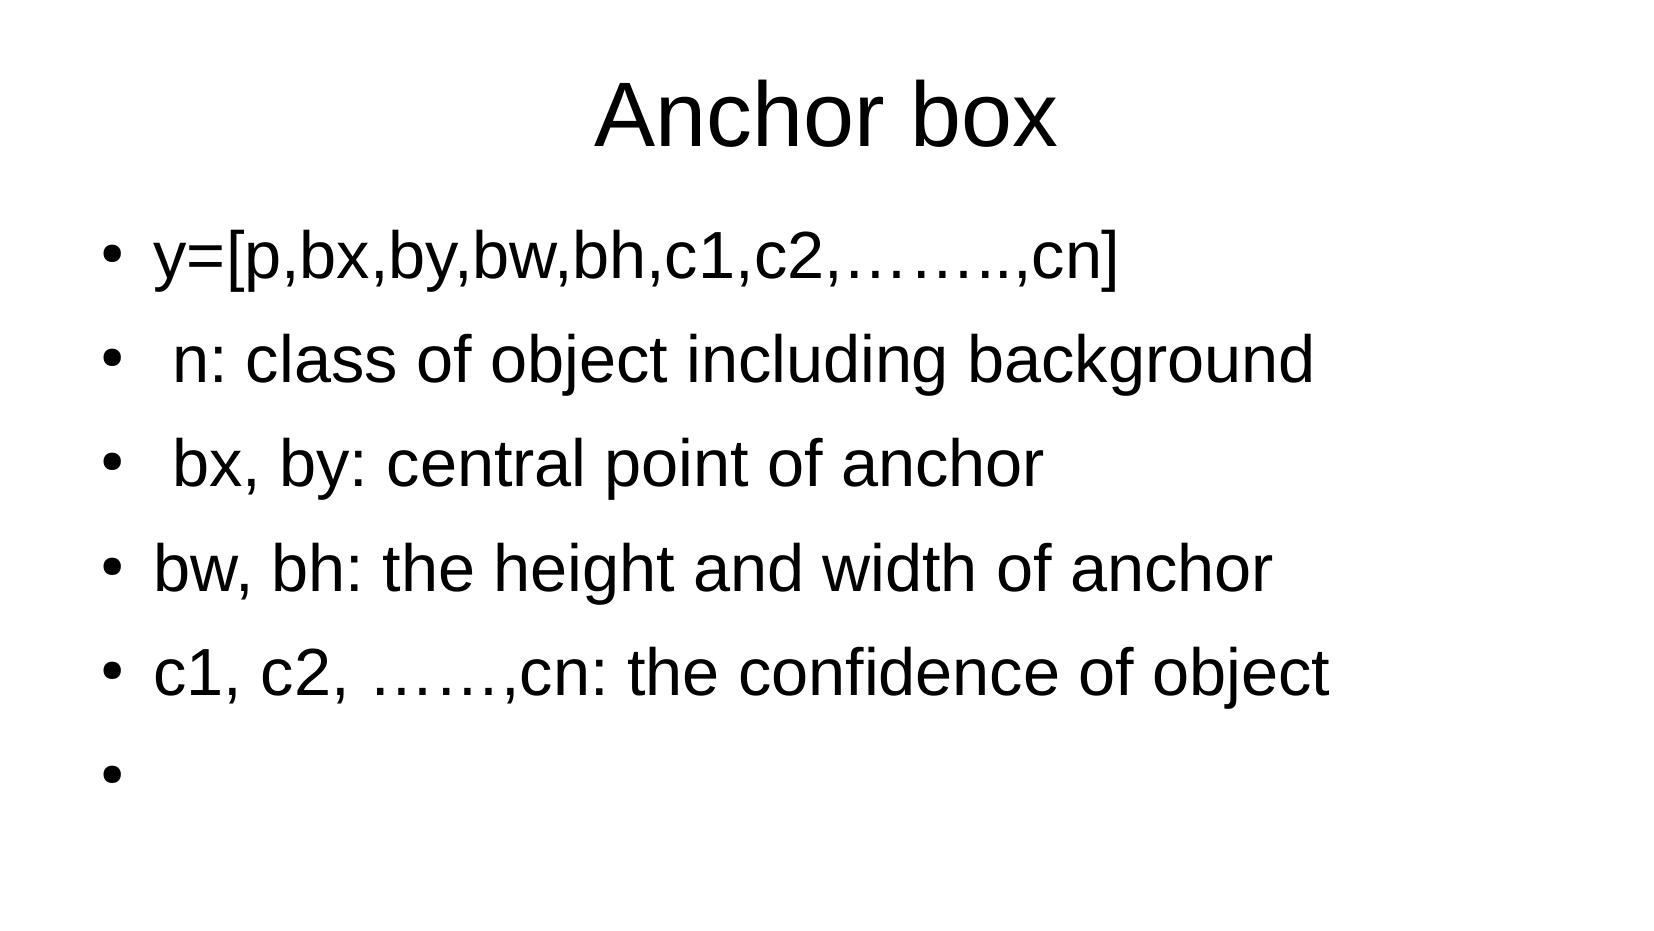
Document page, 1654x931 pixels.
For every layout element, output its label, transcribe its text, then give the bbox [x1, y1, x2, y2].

list y=[p,bx,by,bw,bh,c1,c2,……..,cn] n: class of object including background bx, by: central point of anchor bw, bh: the height and width of anchor c1, c2, ……,cn: the confidence of object [82, 217, 1571, 758]
title Anchor box [82, 37, 1571, 193]
